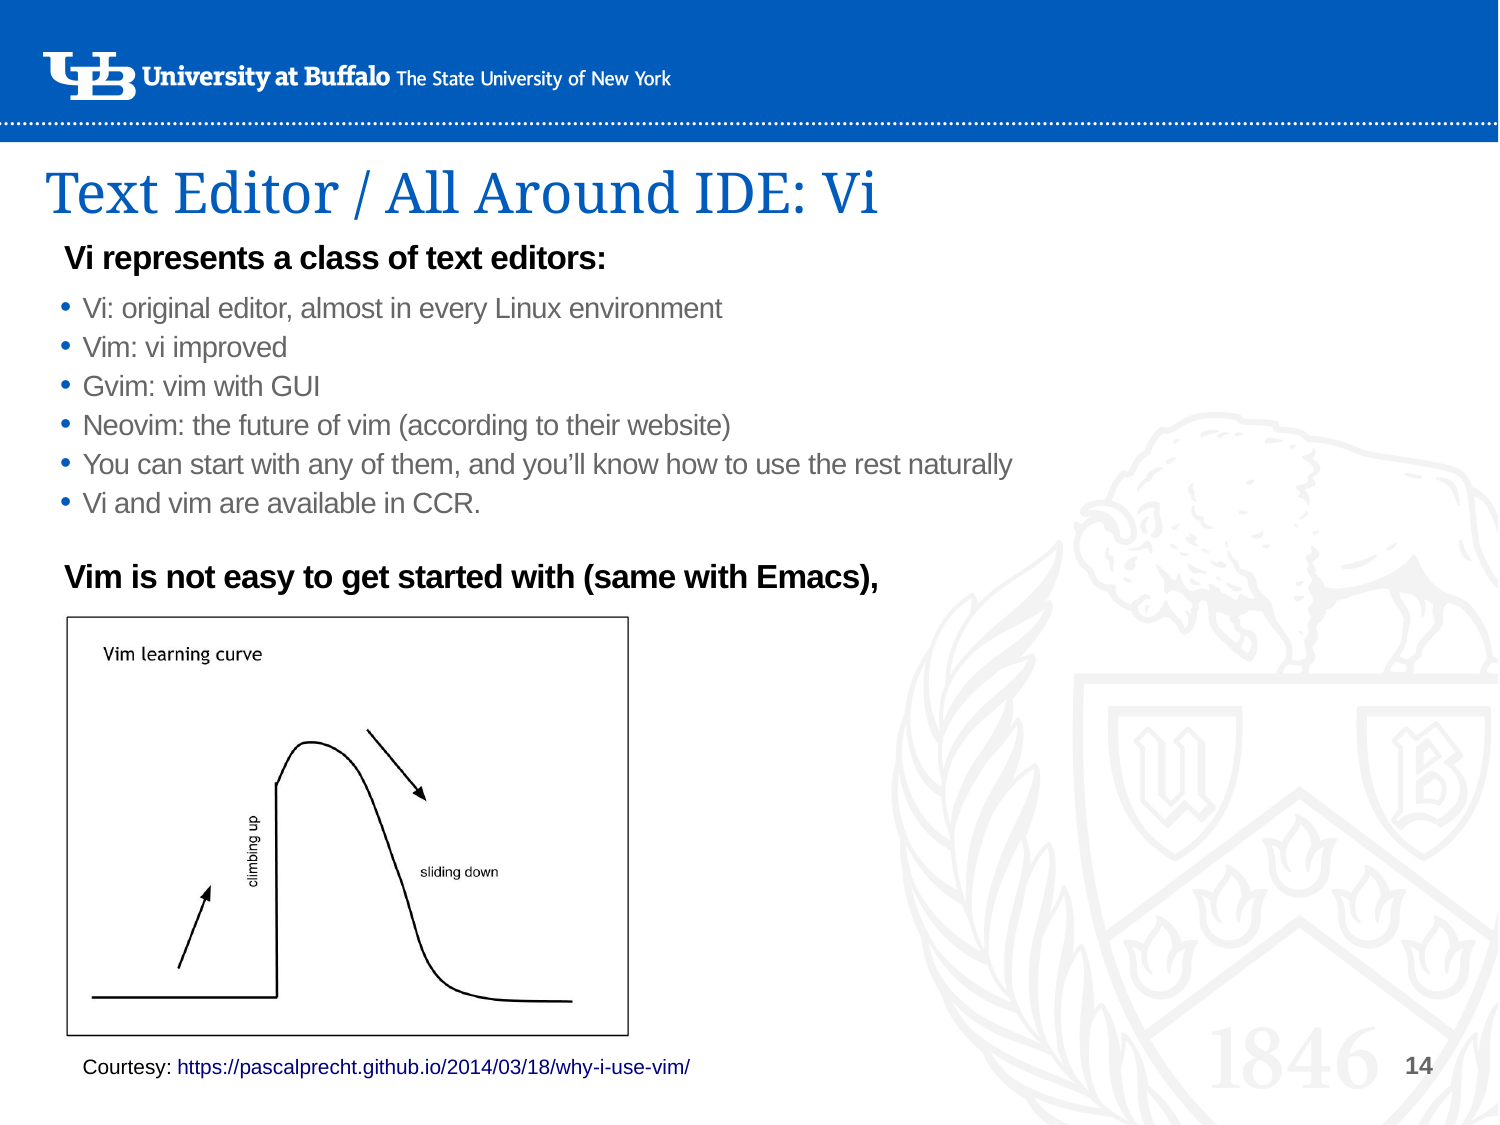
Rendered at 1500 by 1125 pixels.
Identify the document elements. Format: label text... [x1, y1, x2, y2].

text_box Courtesy: https://pascalprecht.github.io/2014/03/18/why-i-use-vim/ [67, 1048, 706, 1087]
picture [0, 0, 1499, 1125]
list Vi: original editor, almost in every Linux environment Vim: vi improved Gvim: vim with GUI Neovim: the future of vim (according to their website) You can start with any of them, and you’ll know how to use the rest naturally Vi and vim are available in CCR. [30, 286, 1261, 526]
text_box Vi represents a class of text editors: [49, 232, 706, 285]
text_box Vim is not easy to get started with (same with Emacs), [49, 551, 1216, 604]
title Text Editor / All Around IDE: Vi [30, 153, 1387, 233]
